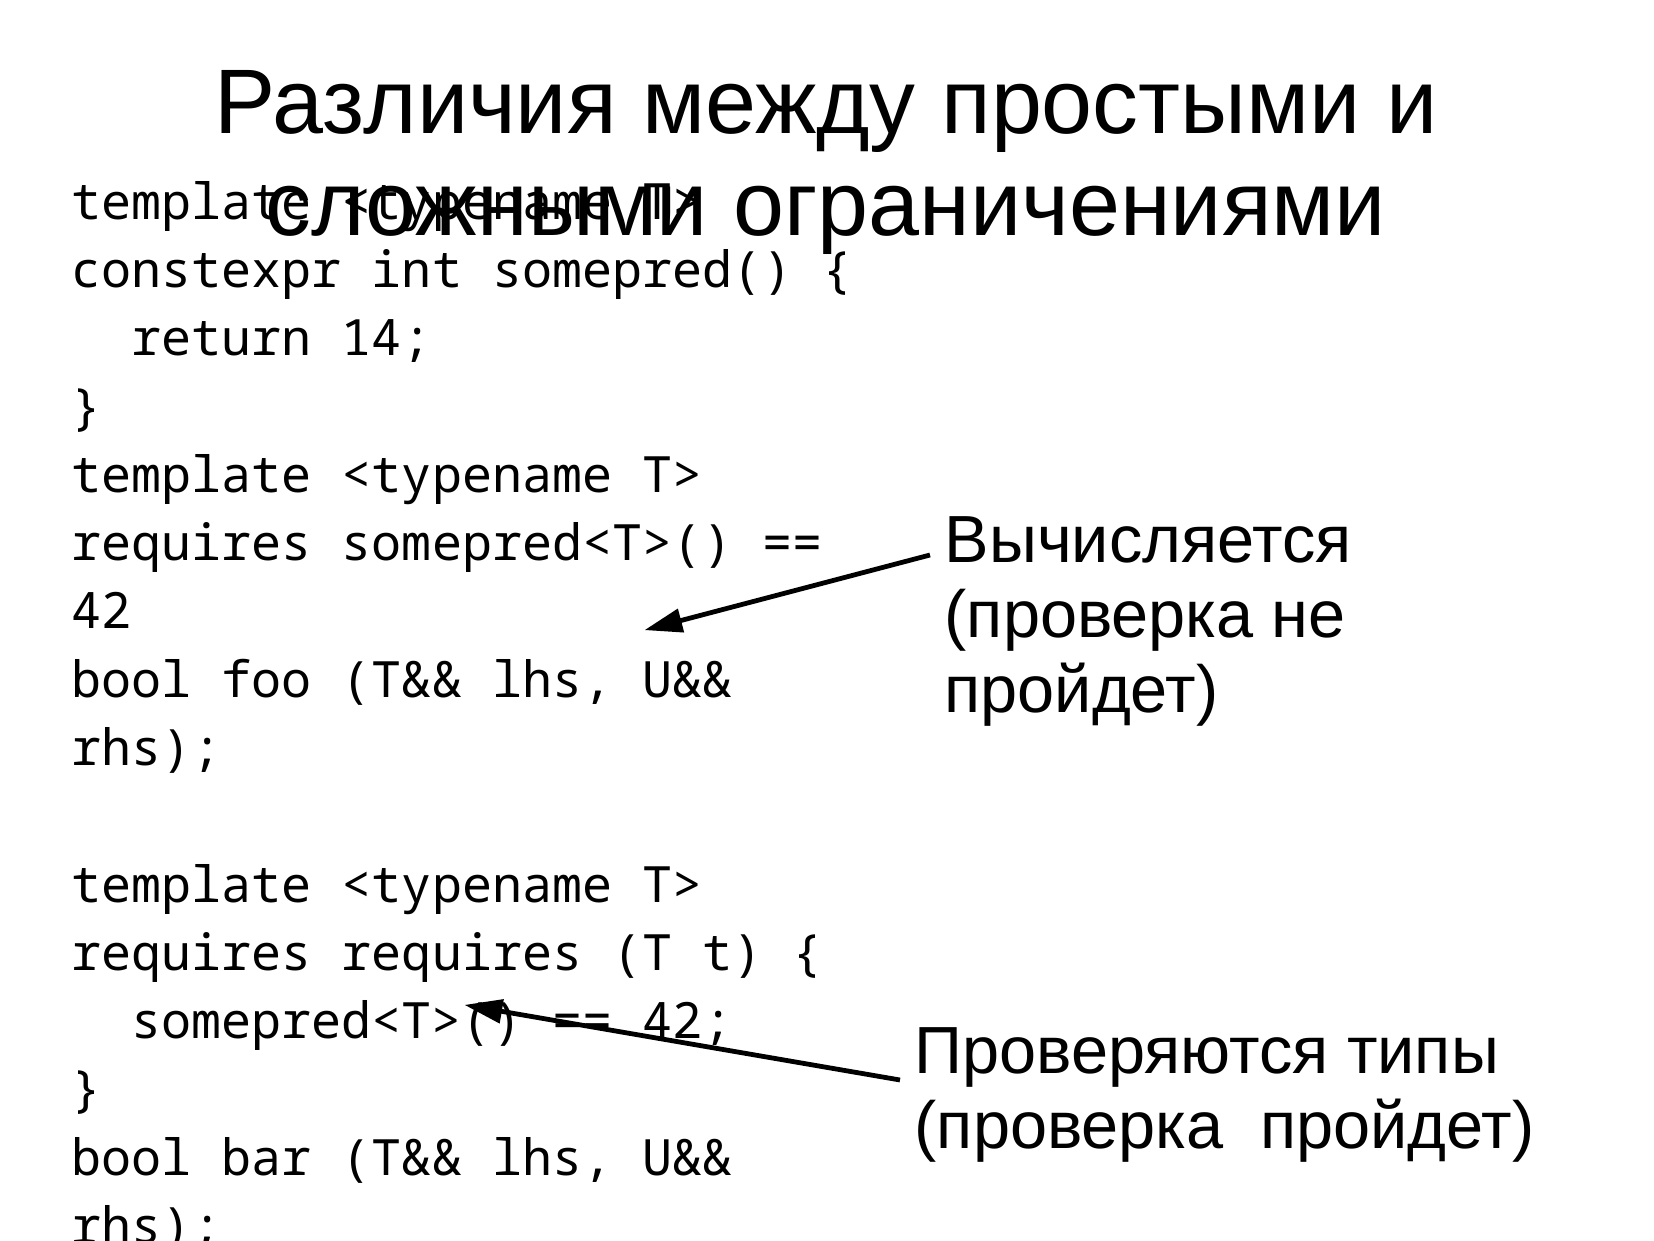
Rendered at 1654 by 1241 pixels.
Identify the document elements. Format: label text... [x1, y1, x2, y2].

title Различия между простыми и сложными ограничениями [82, 49, 1571, 257]
text_box Вычисляется (проверка не пройдет) [930, 495, 1411, 735]
text_box Проверяются типы (проверка пройдет) [900, 1005, 1561, 1171]
subtitle template <typename T> constexpr int somepred() { return 14; } template <typename T> requires somepred<T>() == 42 bool foo (T&& lhs, U&& rhs); template <typename T> requires requires (T t) { somepred<T>() == 42; } bool bar (T&& lhs, U&& rhs); [71, 253, 856, 1171]
